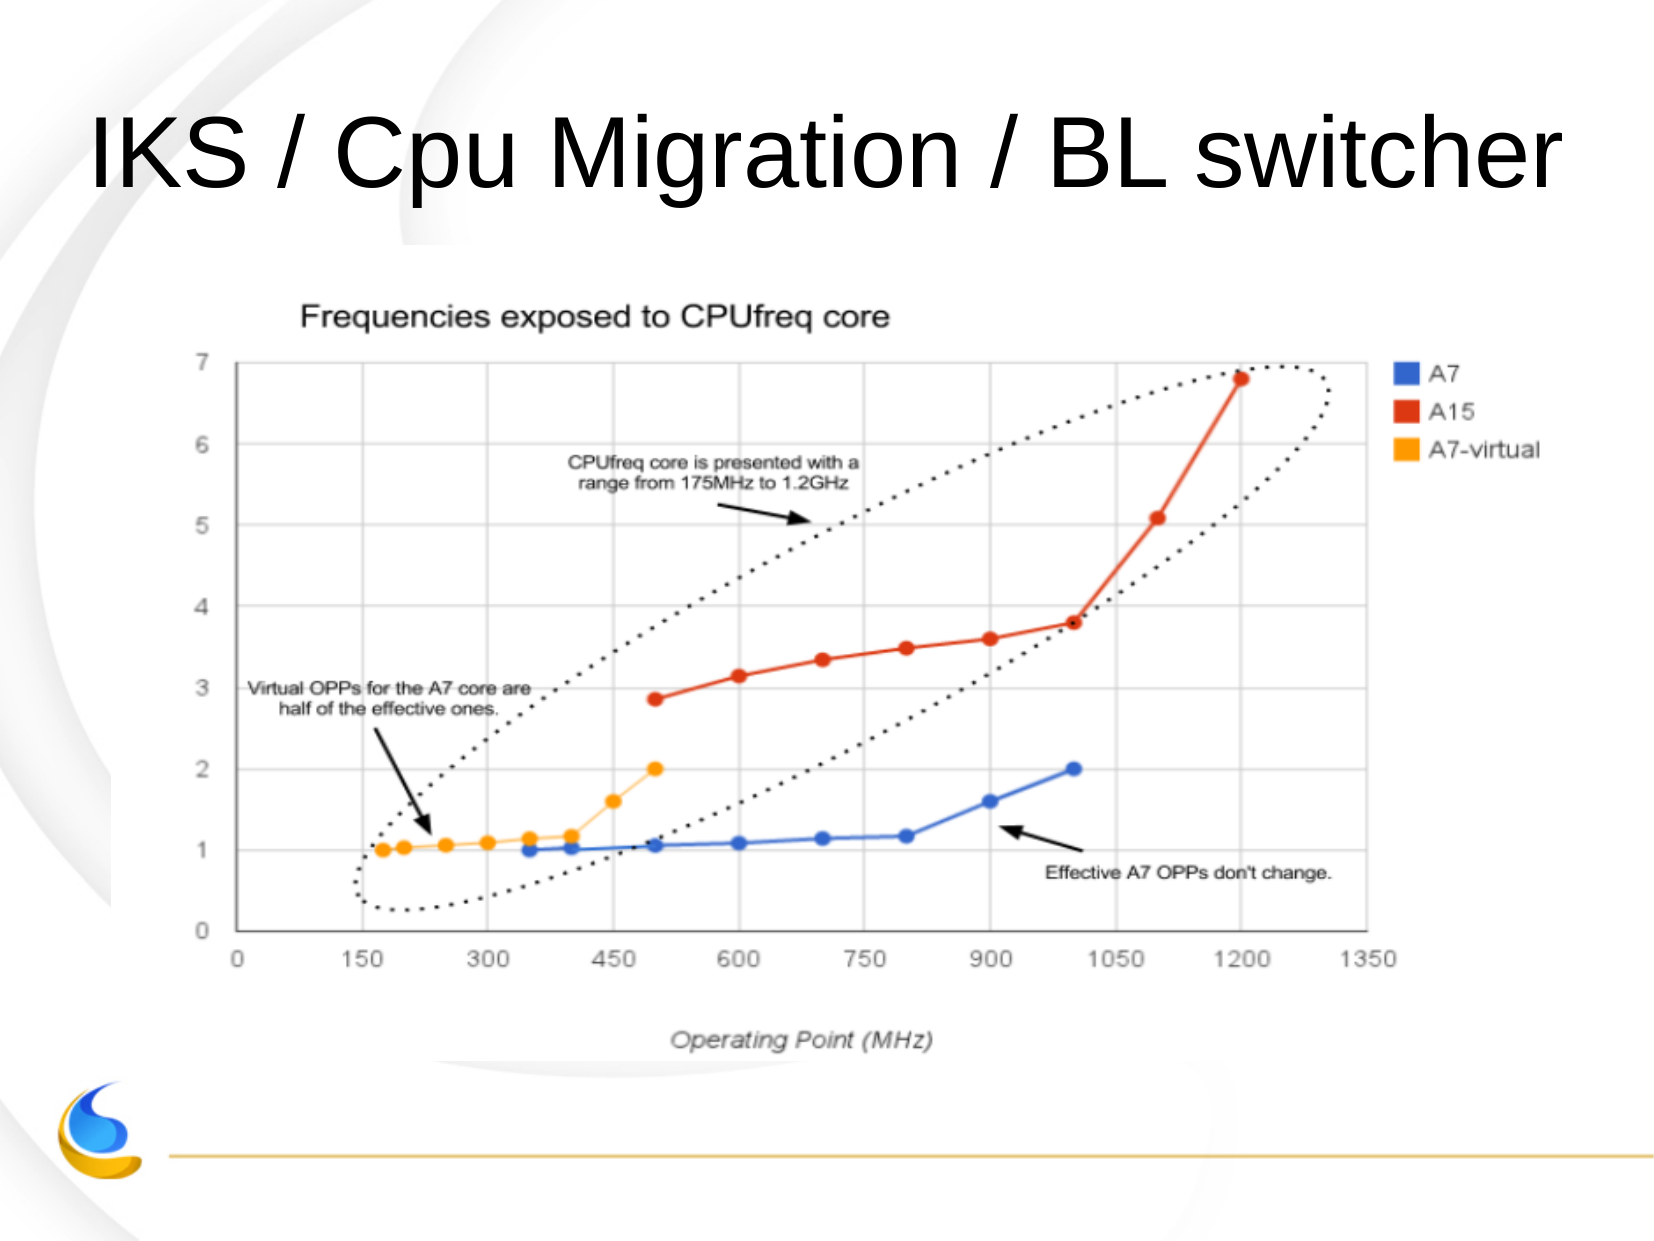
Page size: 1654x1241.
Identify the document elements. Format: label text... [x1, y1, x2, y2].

picture [0, 0, 1654, 1241]
title IKS / Cpu Migration / BL switcher [82, 49, 1571, 257]
